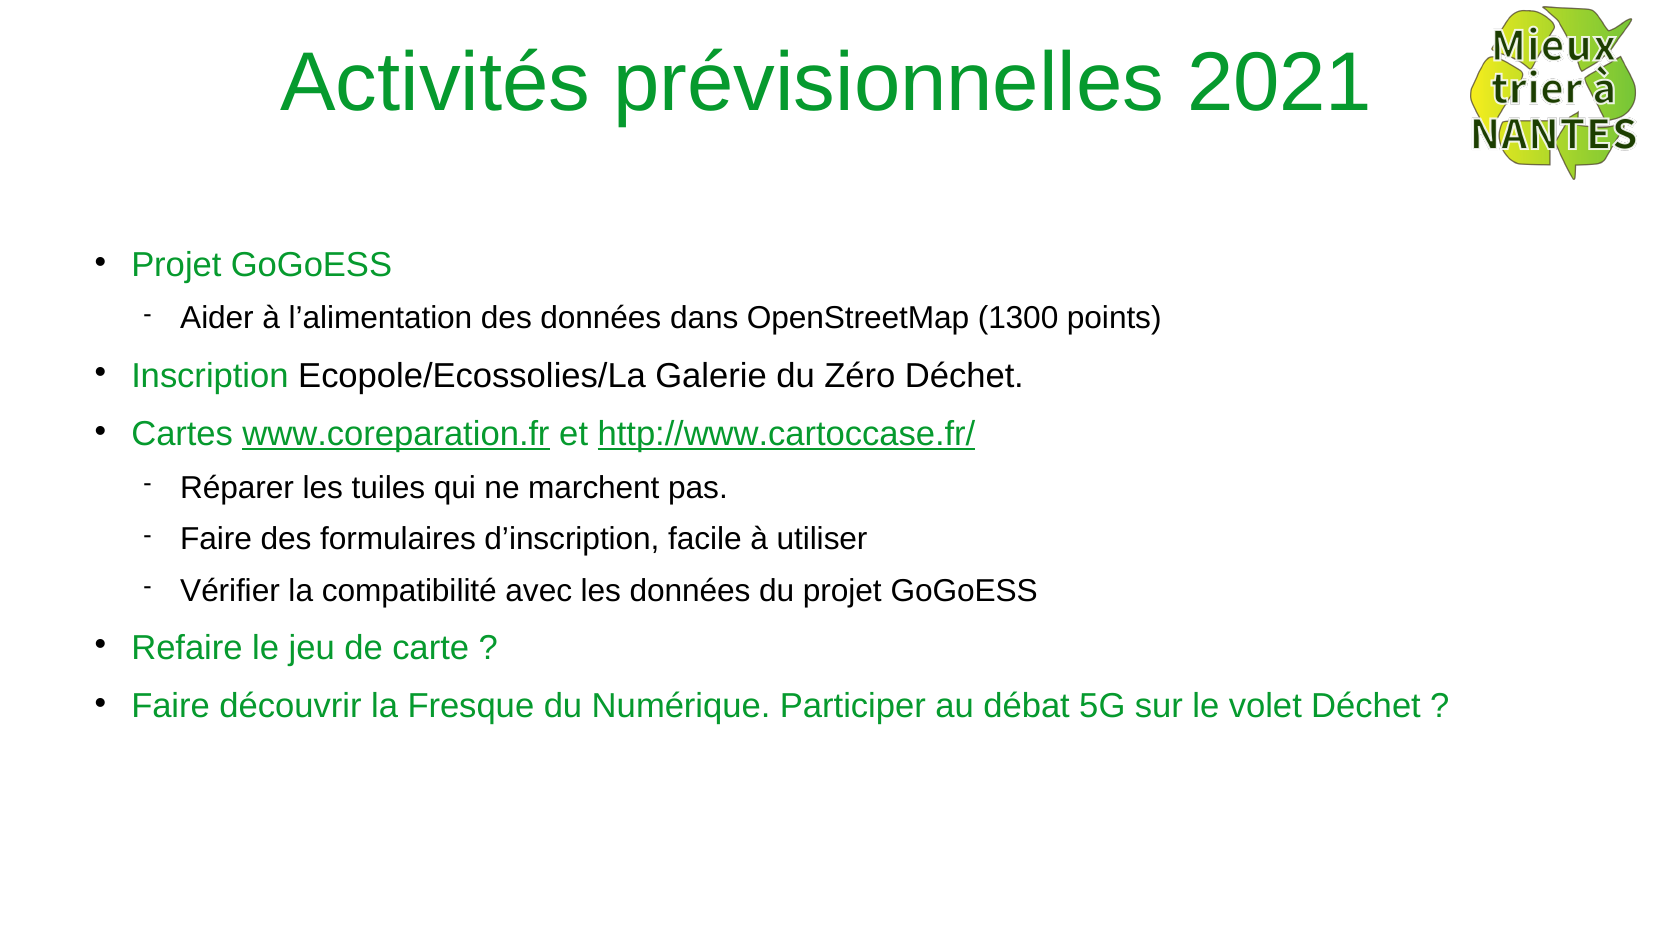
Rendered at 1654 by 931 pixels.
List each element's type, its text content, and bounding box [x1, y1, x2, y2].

list Projet GoGoESS Aider à l’alimentation des données dans OpenStreetMap (1300 points) Inscription Ecopole/Ecossolies/La Galerie du Zéro Déchet. Cartes www.coreparation.fr et http://www.cartoccase.fr/ Réparer les tuiles qui ne marchent pas. Faire des formulaires d’inscription, facile à utiliser Vérifier la compatibilité avec les données du projet GoGoESS Refaire le jeu de carte ? Faire découvrir la Fresque du Numérique. Participer au débat 5G sur le volet Déchet ? [82, 241, 1571, 733]
title Activités prévisionnelles 2021 [82, 1, 1571, 157]
picture [1470, 6, 1637, 180]
